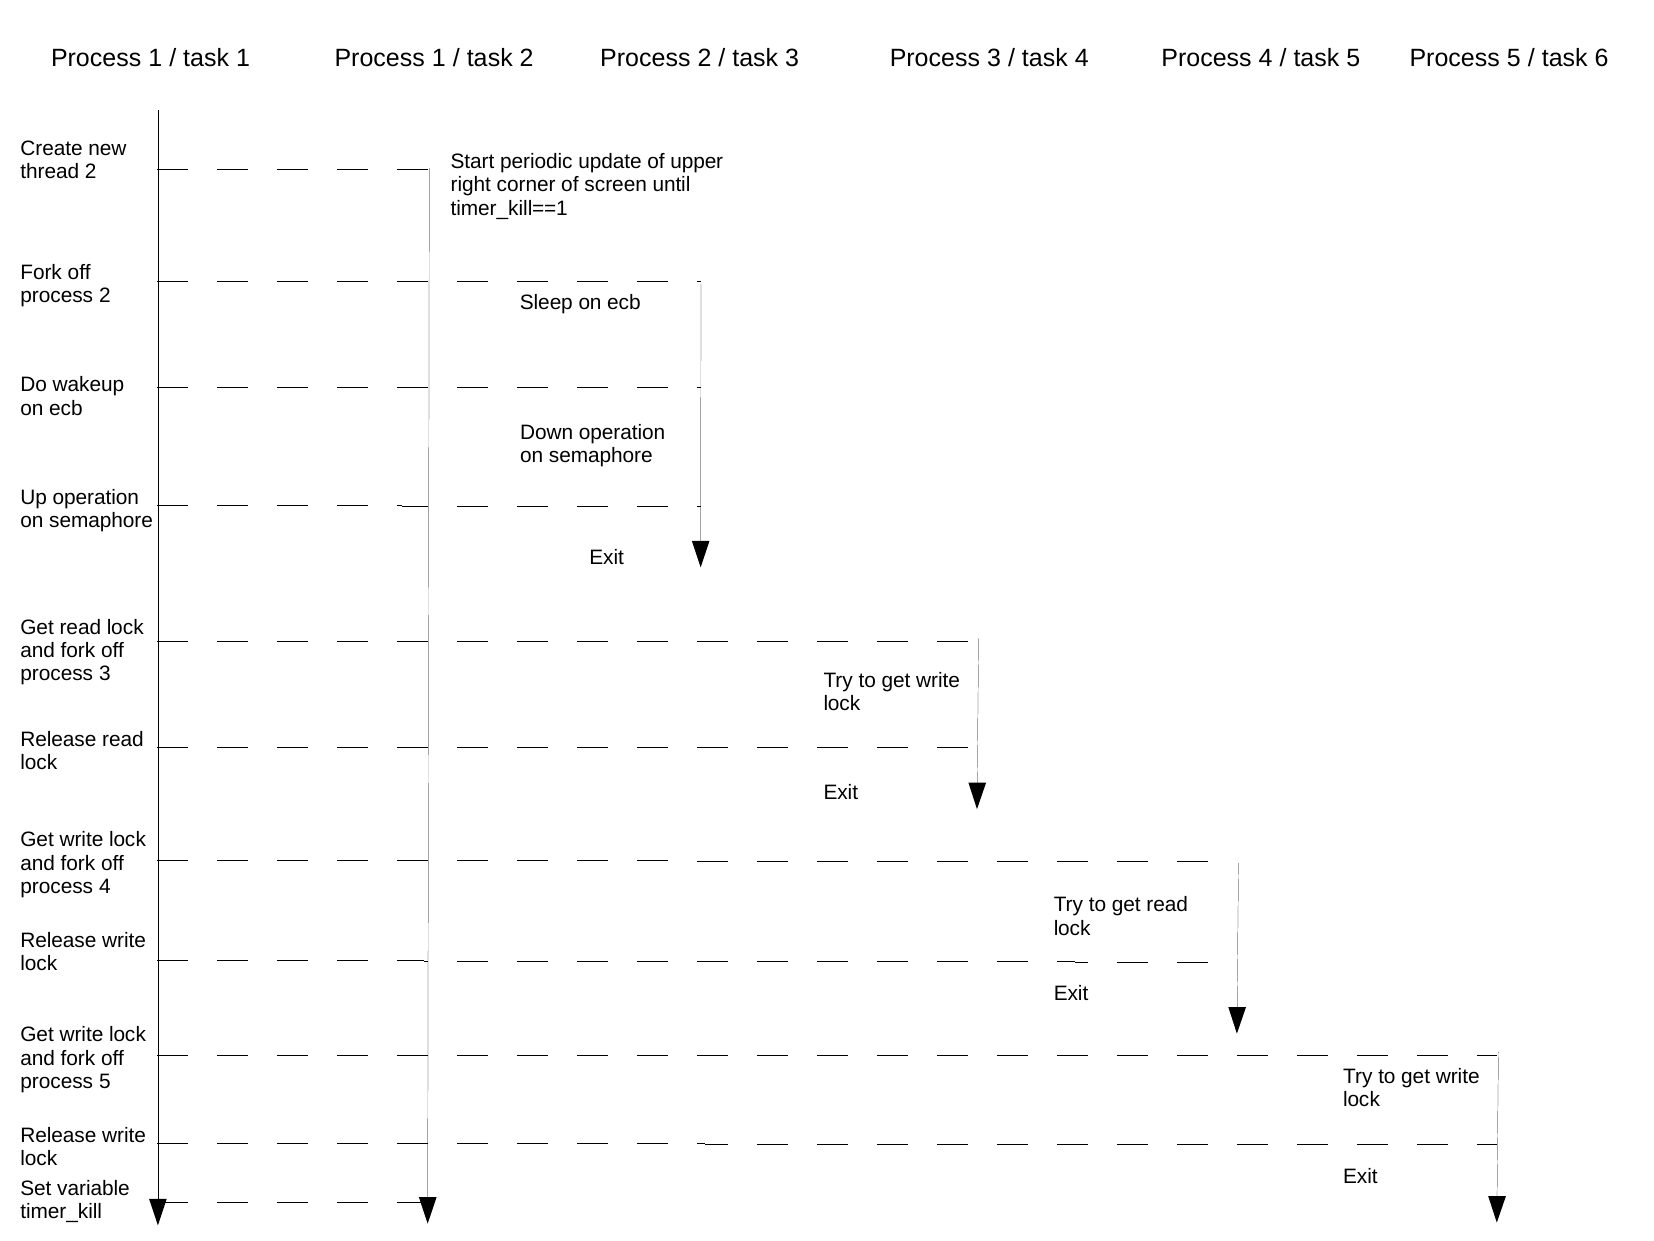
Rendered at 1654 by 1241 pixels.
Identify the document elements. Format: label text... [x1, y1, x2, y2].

text_box Process 5 / task 6 [1394, 36, 1654, 80]
text_box Exit [574, 538, 799, 577]
text_box Get write lock and fork off process 5 [5, 1015, 182, 1101]
text_box Sleep on ecb [505, 283, 729, 322]
text_box Create new thread 2 [5, 129, 182, 191]
text_box Get write lock and fork off process 4 [5, 820, 182, 906]
text_box Process 2 / task 3 [585, 36, 874, 80]
text_box Exit [808, 773, 985, 812]
text_box Set variable timer_kill [5, 1169, 182, 1231]
text_box Process 4 / task 5 [1146, 36, 1394, 80]
text_box Fork off process 2 [5, 253, 182, 315]
text_box Down operation on semaphore [505, 413, 730, 475]
text_box Up operation on semaphore [5, 477, 182, 540]
text_box Process 1 / task 2 [319, 36, 585, 80]
text_box Try to get write lock [1328, 1056, 1505, 1119]
text_box Try to get write lock [808, 661, 985, 723]
text_box Get read lock and fork off process 3 [5, 607, 182, 693]
text_box Start periodic update of upper right corner of screen until timer_kill==1 [435, 142, 775, 228]
text_box Release read lock [5, 720, 182, 782]
text_box Try to get read lock [1039, 885, 1216, 948]
text_box Release write lock [5, 1116, 182, 1169]
text_box Exit [1039, 974, 1216, 1013]
text_box Release write lock [5, 921, 182, 983]
text_box Process 1 / task 1 [36, 36, 319, 80]
text_box Do wakeup on ecb [5, 365, 182, 428]
text_box Process 3 / task 4 [874, 36, 1146, 80]
text_box Exit [1328, 1157, 1505, 1196]
